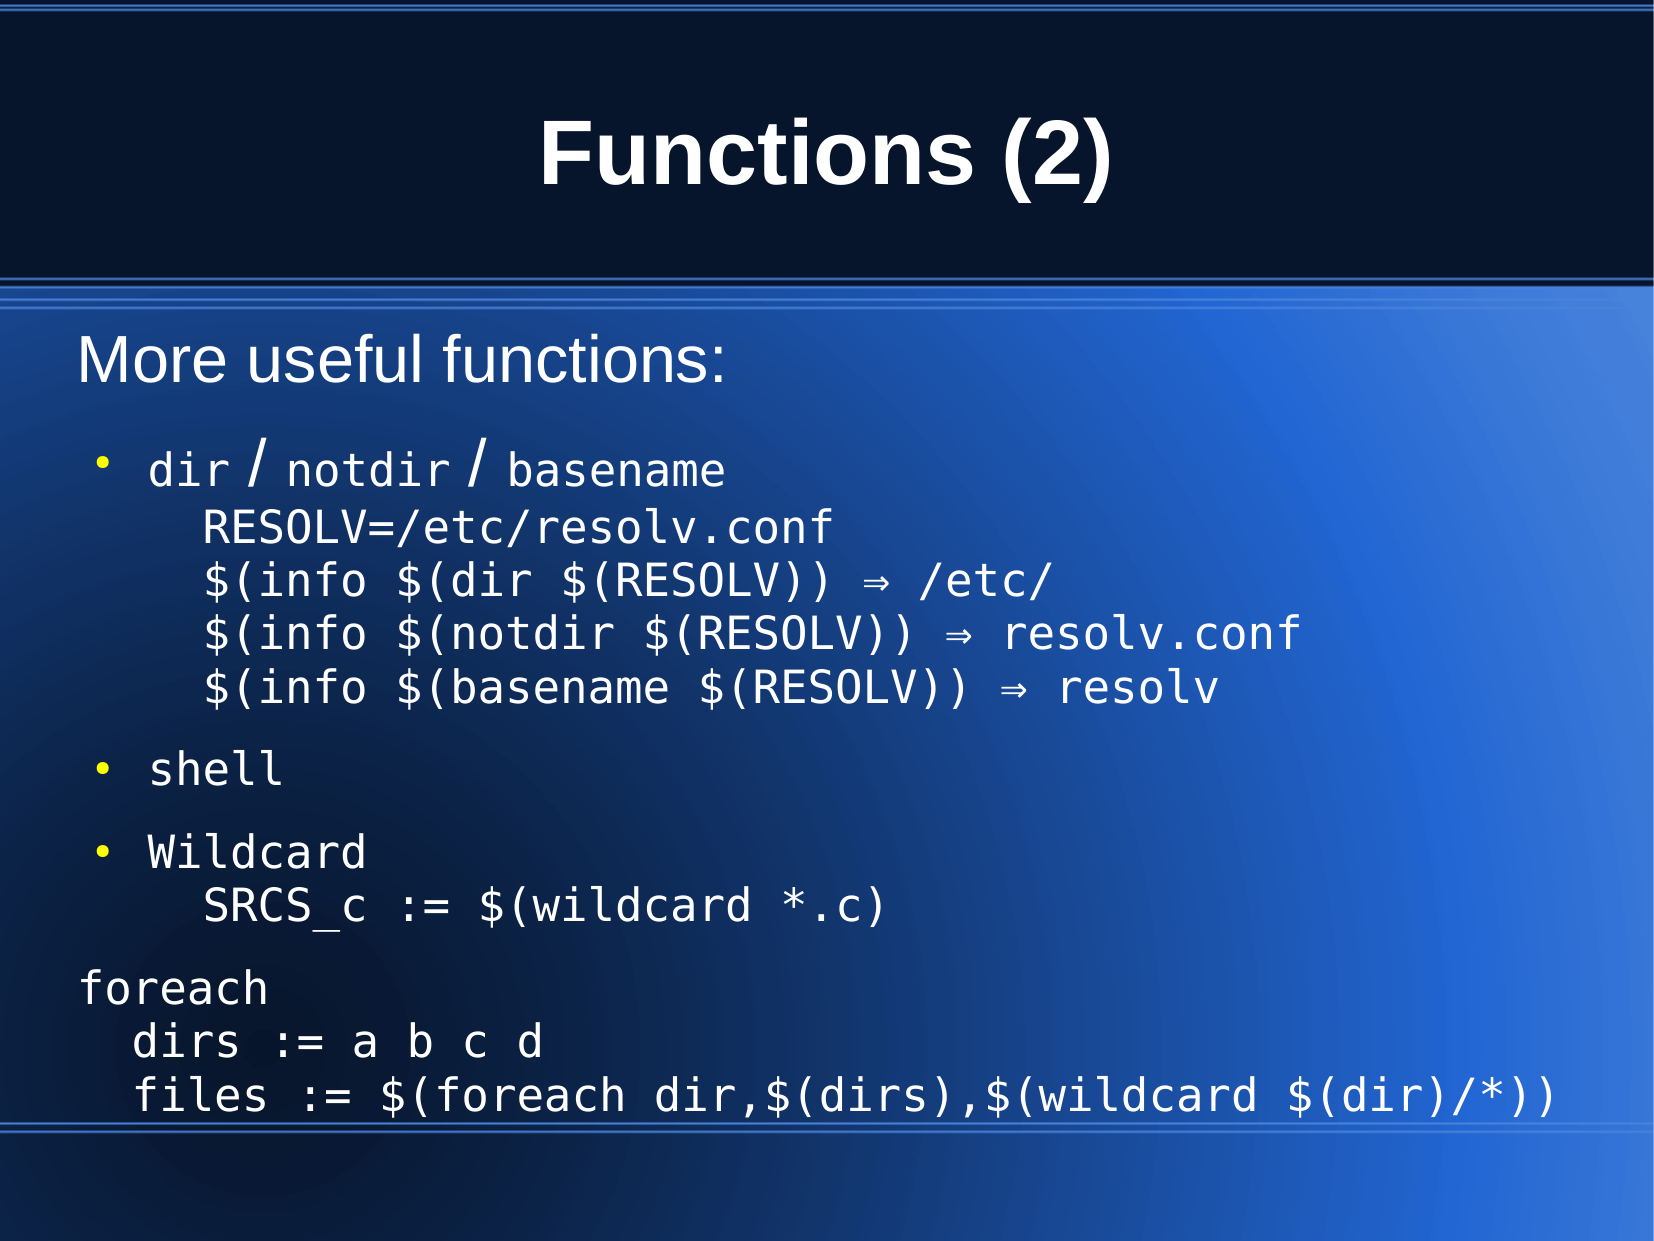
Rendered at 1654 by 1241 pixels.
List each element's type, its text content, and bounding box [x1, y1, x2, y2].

list More useful functions: dir / notdir / basename RESOLV=/etc/resolv.conf $(info $(dir $(RESOLV)) ⇒ /etc/ $(info $(notdir $(RESOLV)) ⇒ resolv.conf $(info $(basename $(RESOLV)) ⇒ resolv shell Wildcard SRCS_c := $(wildcard *.c) foreach dirs := a b c d files := $(foreach dir,$(dirs),$(wildcard $(dir)/*)) [76, 321, 1565, 1123]
picture [0, 0, 1654, 1241]
title Functions (2) [82, 49, 1571, 257]
